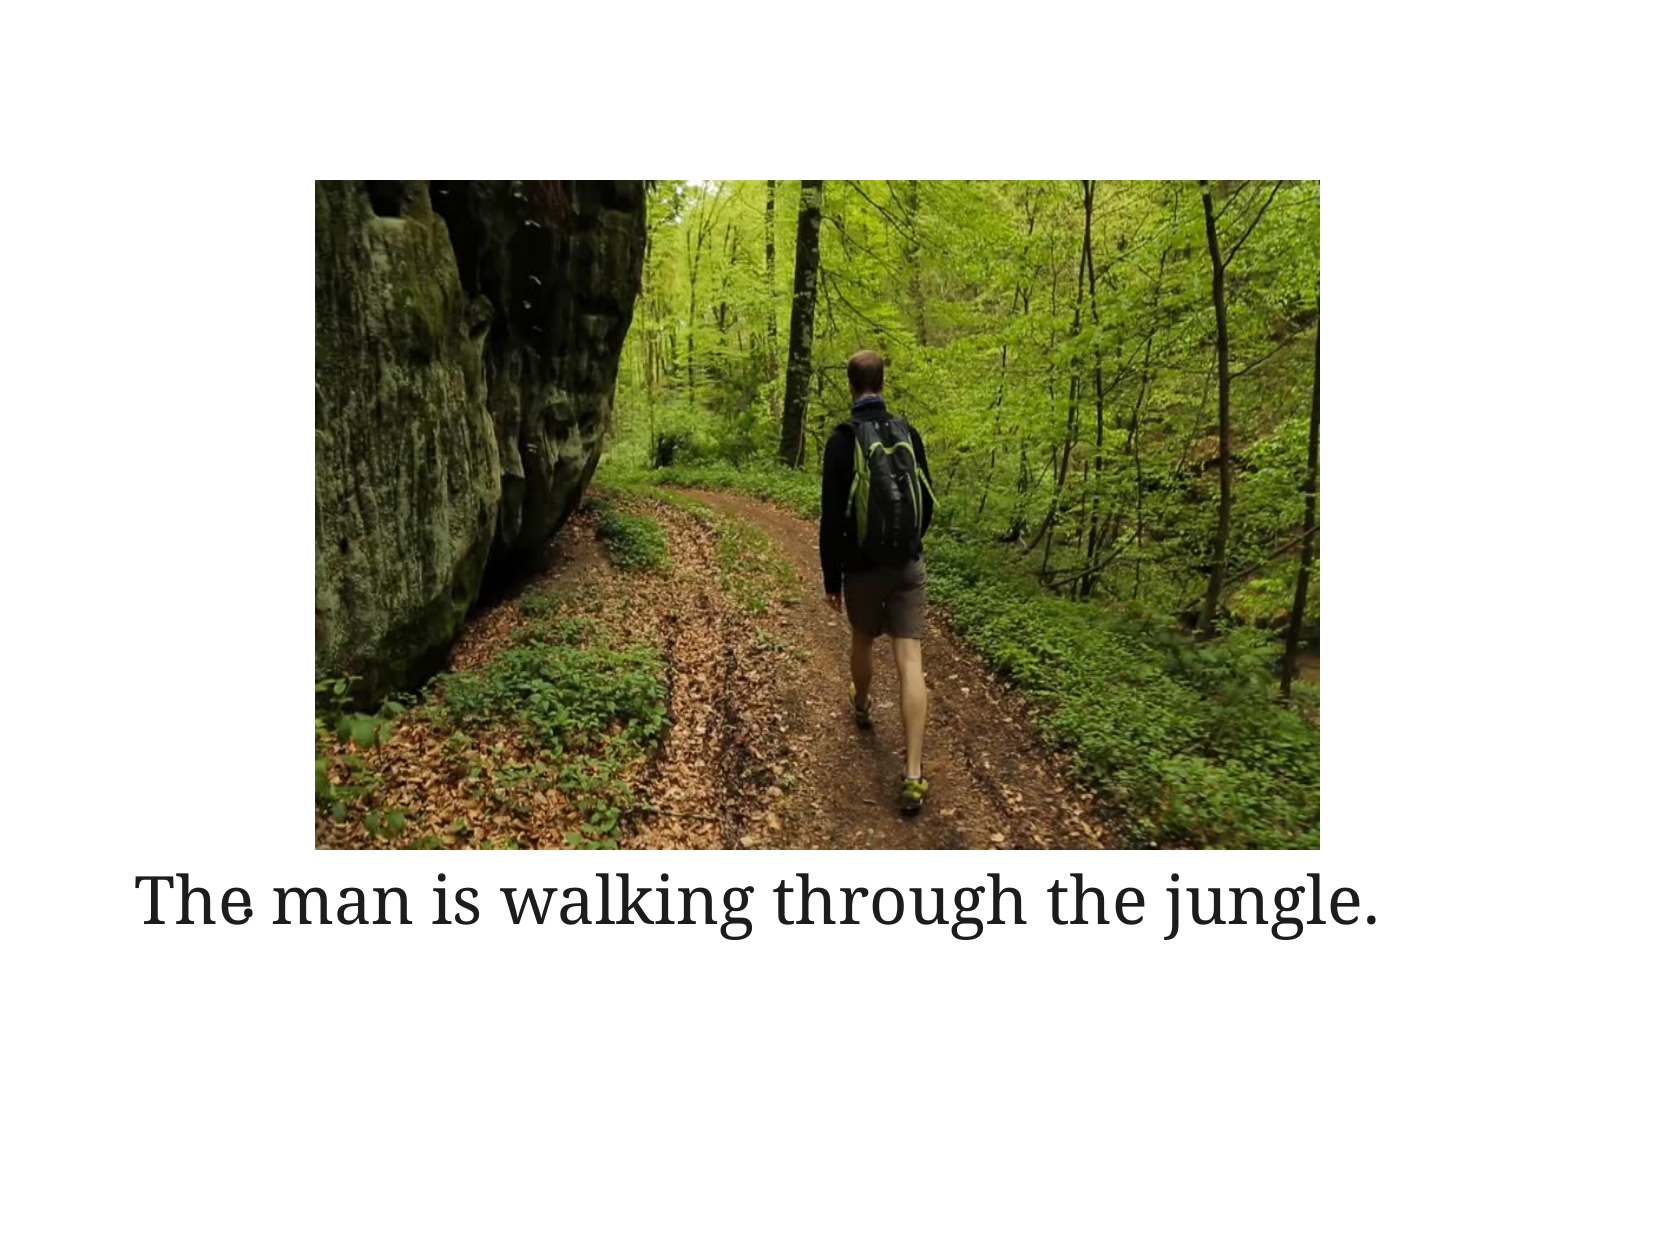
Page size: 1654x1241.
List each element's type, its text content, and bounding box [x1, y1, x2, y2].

text_box . [240, 850, 1350, 855]
picture [315, 180, 1320, 850]
text_box The man is walking through the jungle. [120, 855, 1500, 948]
